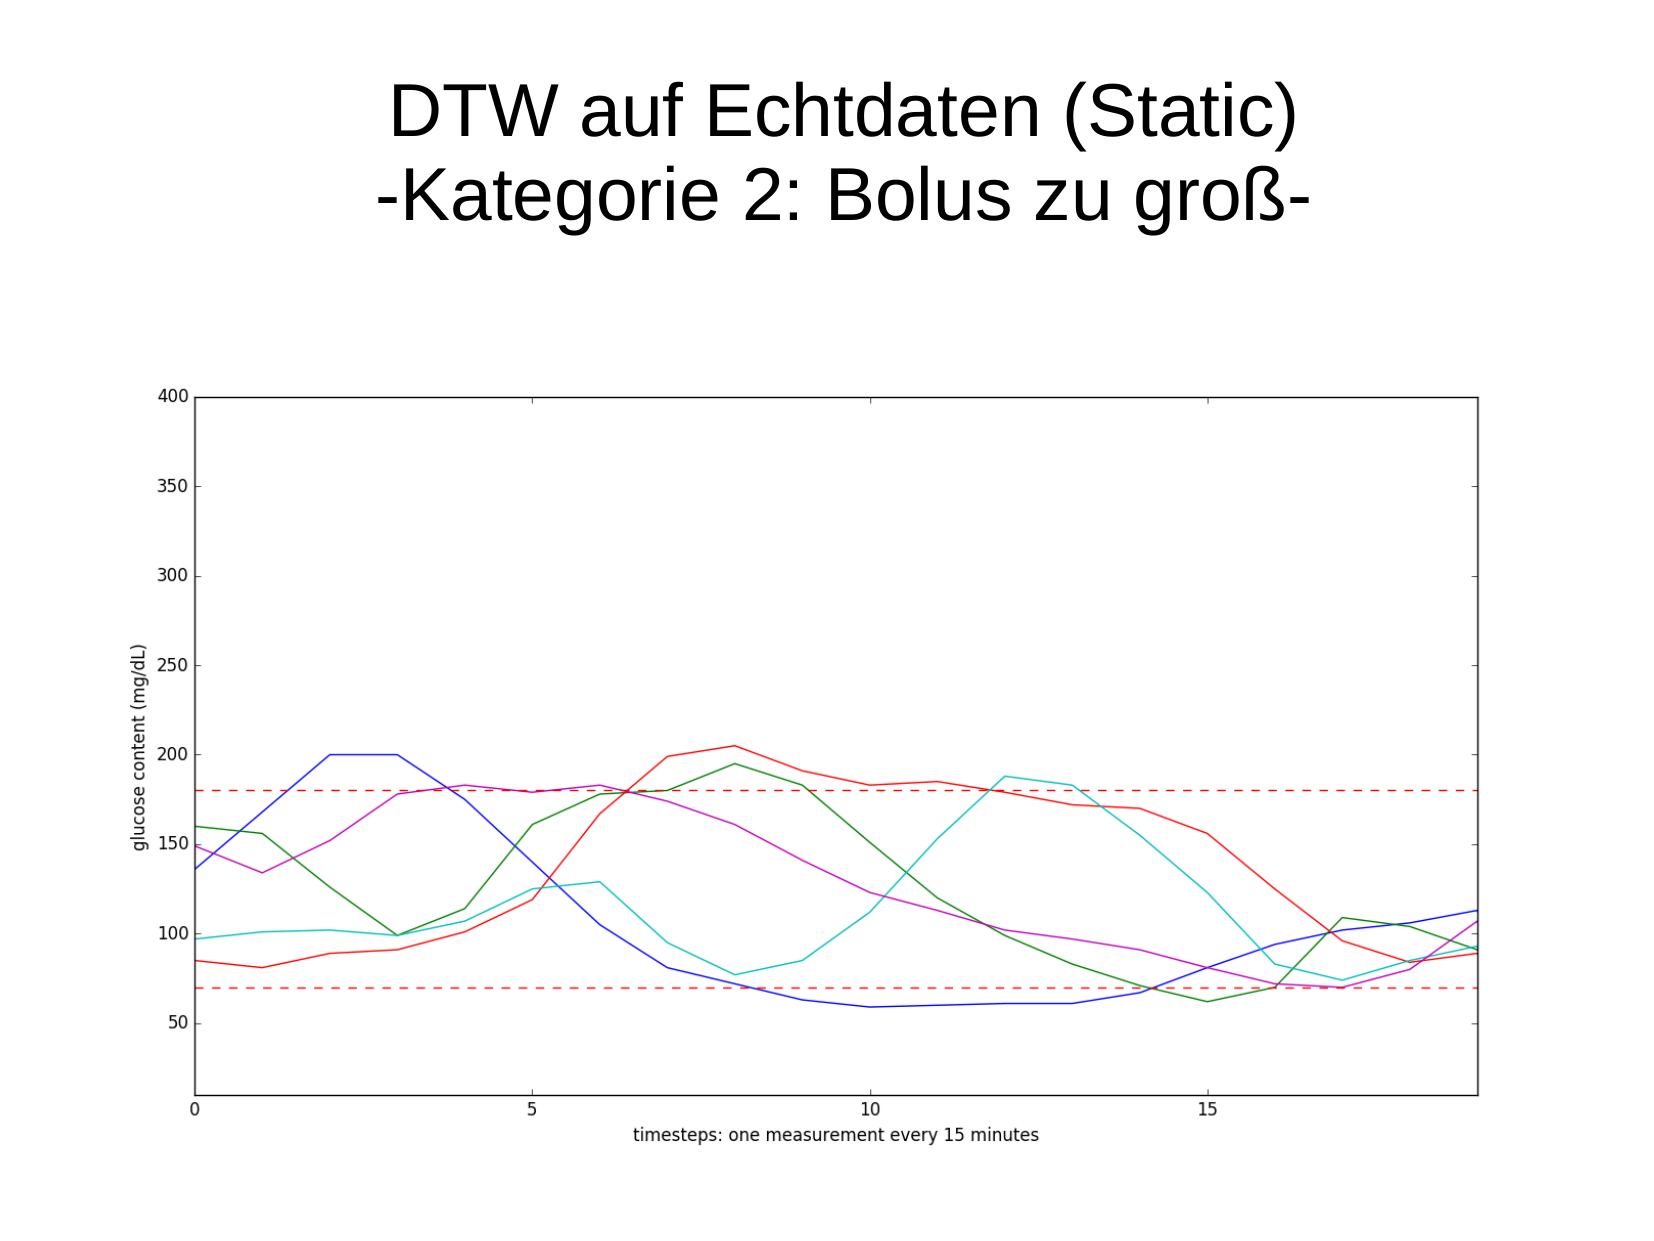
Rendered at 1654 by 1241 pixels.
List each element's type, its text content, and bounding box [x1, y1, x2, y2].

title DTW auf Echtdaten (Static) -Kategorie 2: Bolus zu groß- [82, 49, 1571, 257]
picture [0, 310, 1642, 1182]
